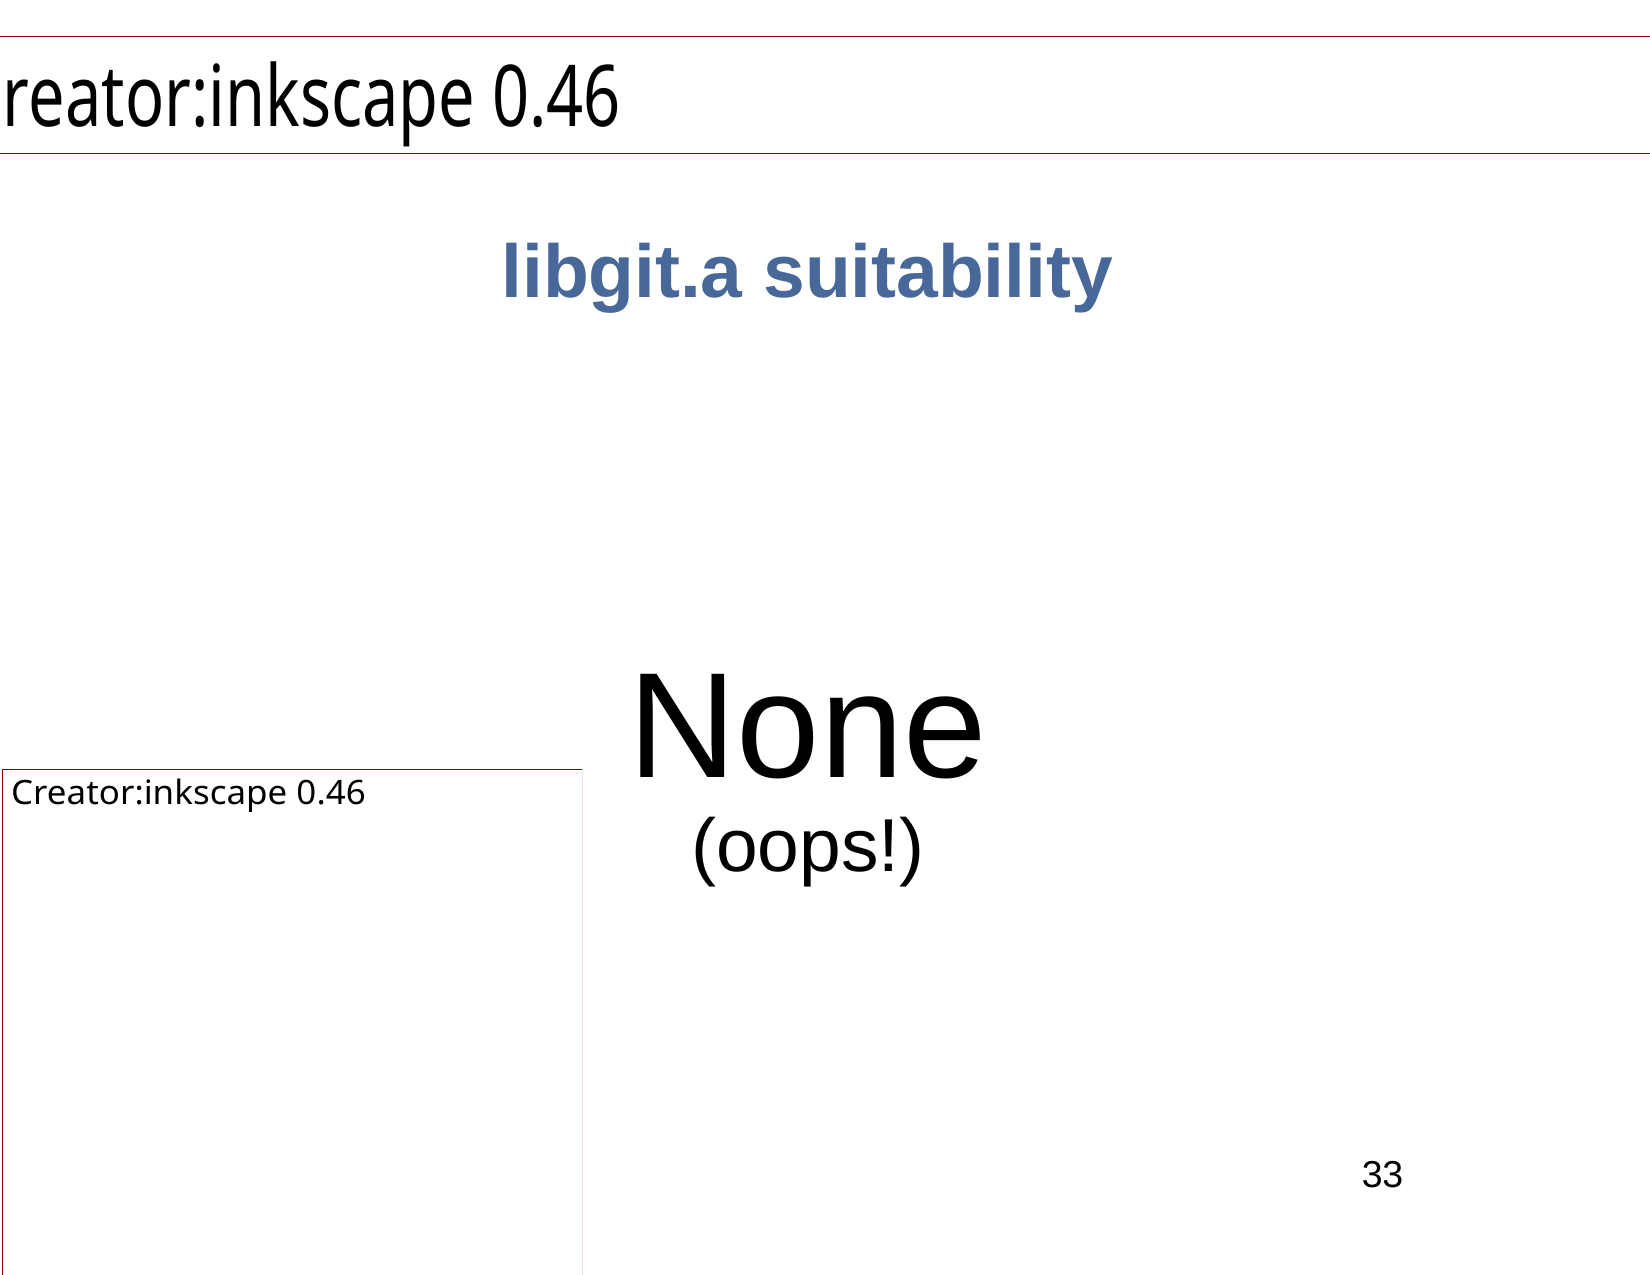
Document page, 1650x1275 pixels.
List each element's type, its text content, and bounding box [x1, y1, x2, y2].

title libgit.a suitability [118, 177, 1498, 371]
subtitle None (oops!) [118, 413, 1498, 1126]
